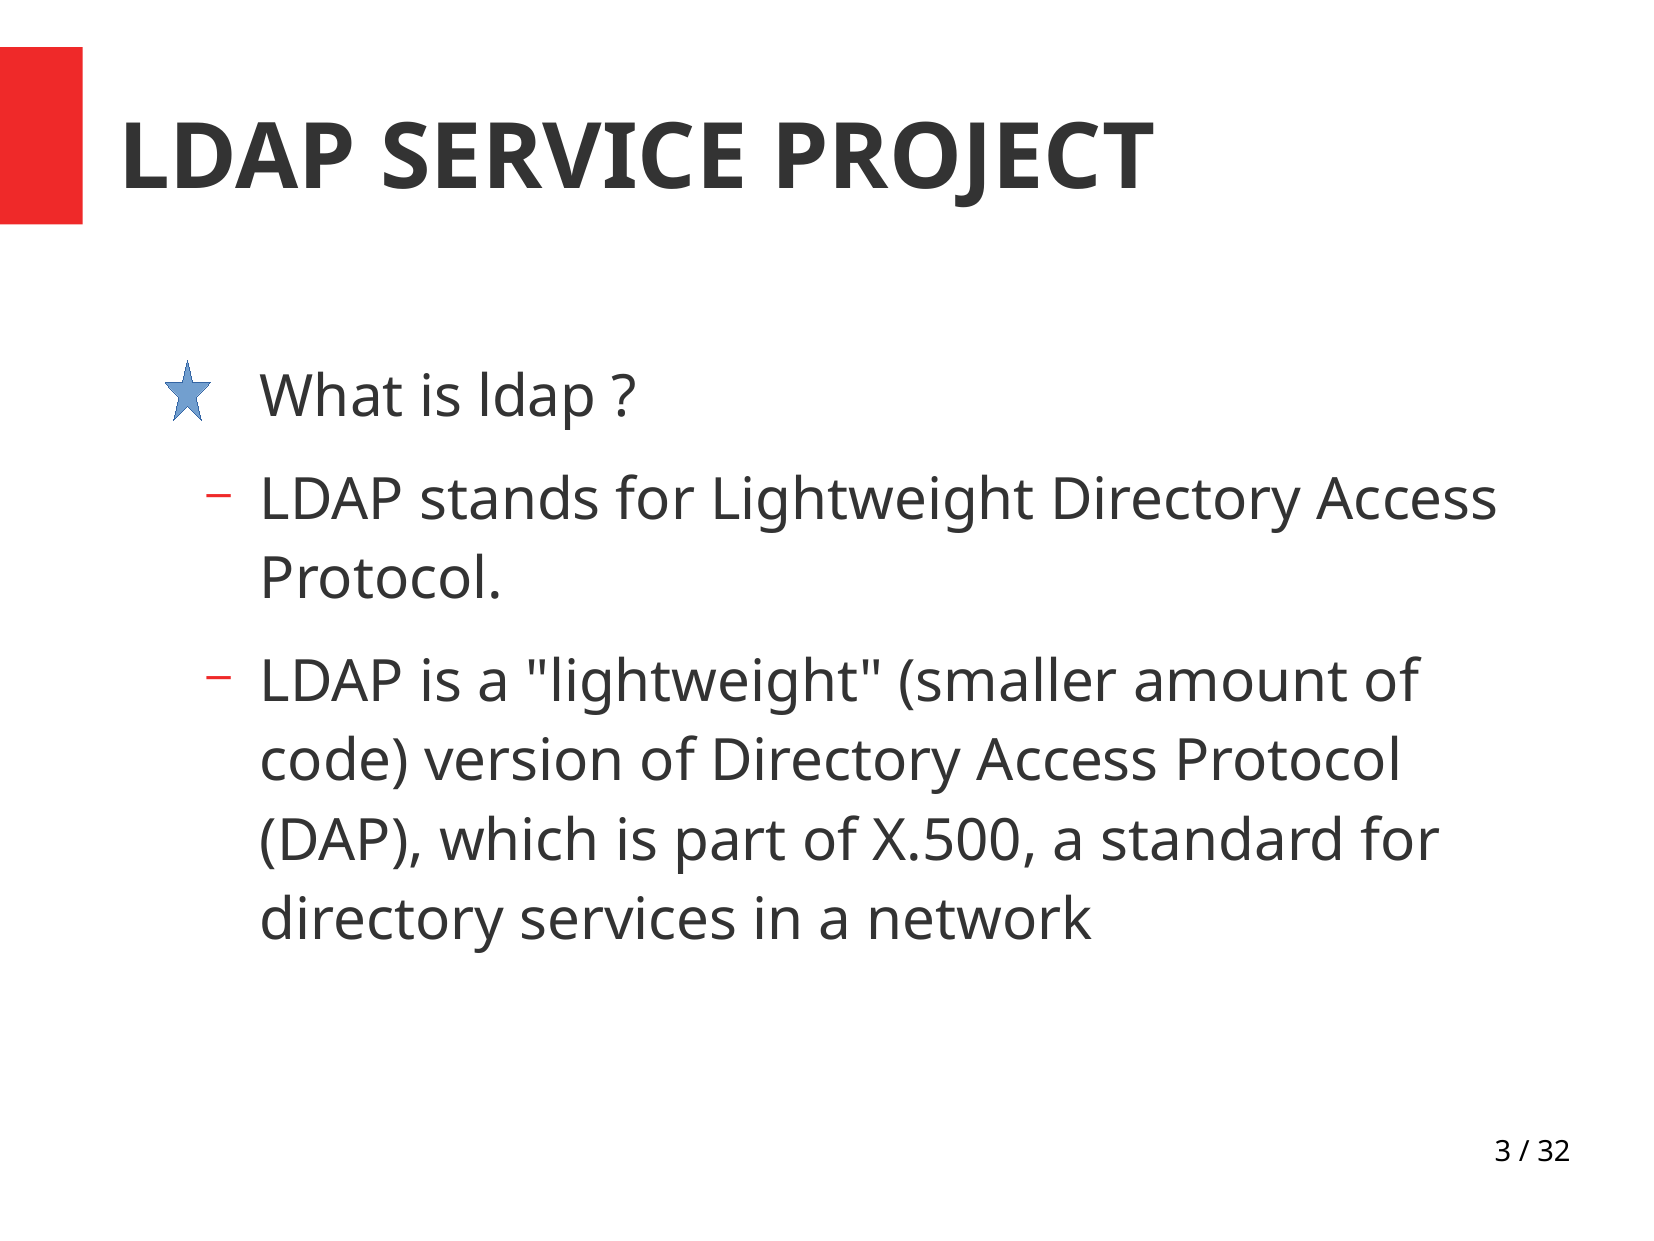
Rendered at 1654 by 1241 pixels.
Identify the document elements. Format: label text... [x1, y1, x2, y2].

list What is ldap ? LDAP stands for Lightweight Directory Access Protocol. LDAP is a "lightweight" (smaller amount of code) version of Directory Access Protocol (DAP), which is part of X.500, a standard for directory services in a network [118, 354, 1536, 1074]
title LDAP SERVICE PROJECT [118, 49, 1571, 257]
text_box [165, 360, 211, 421]
